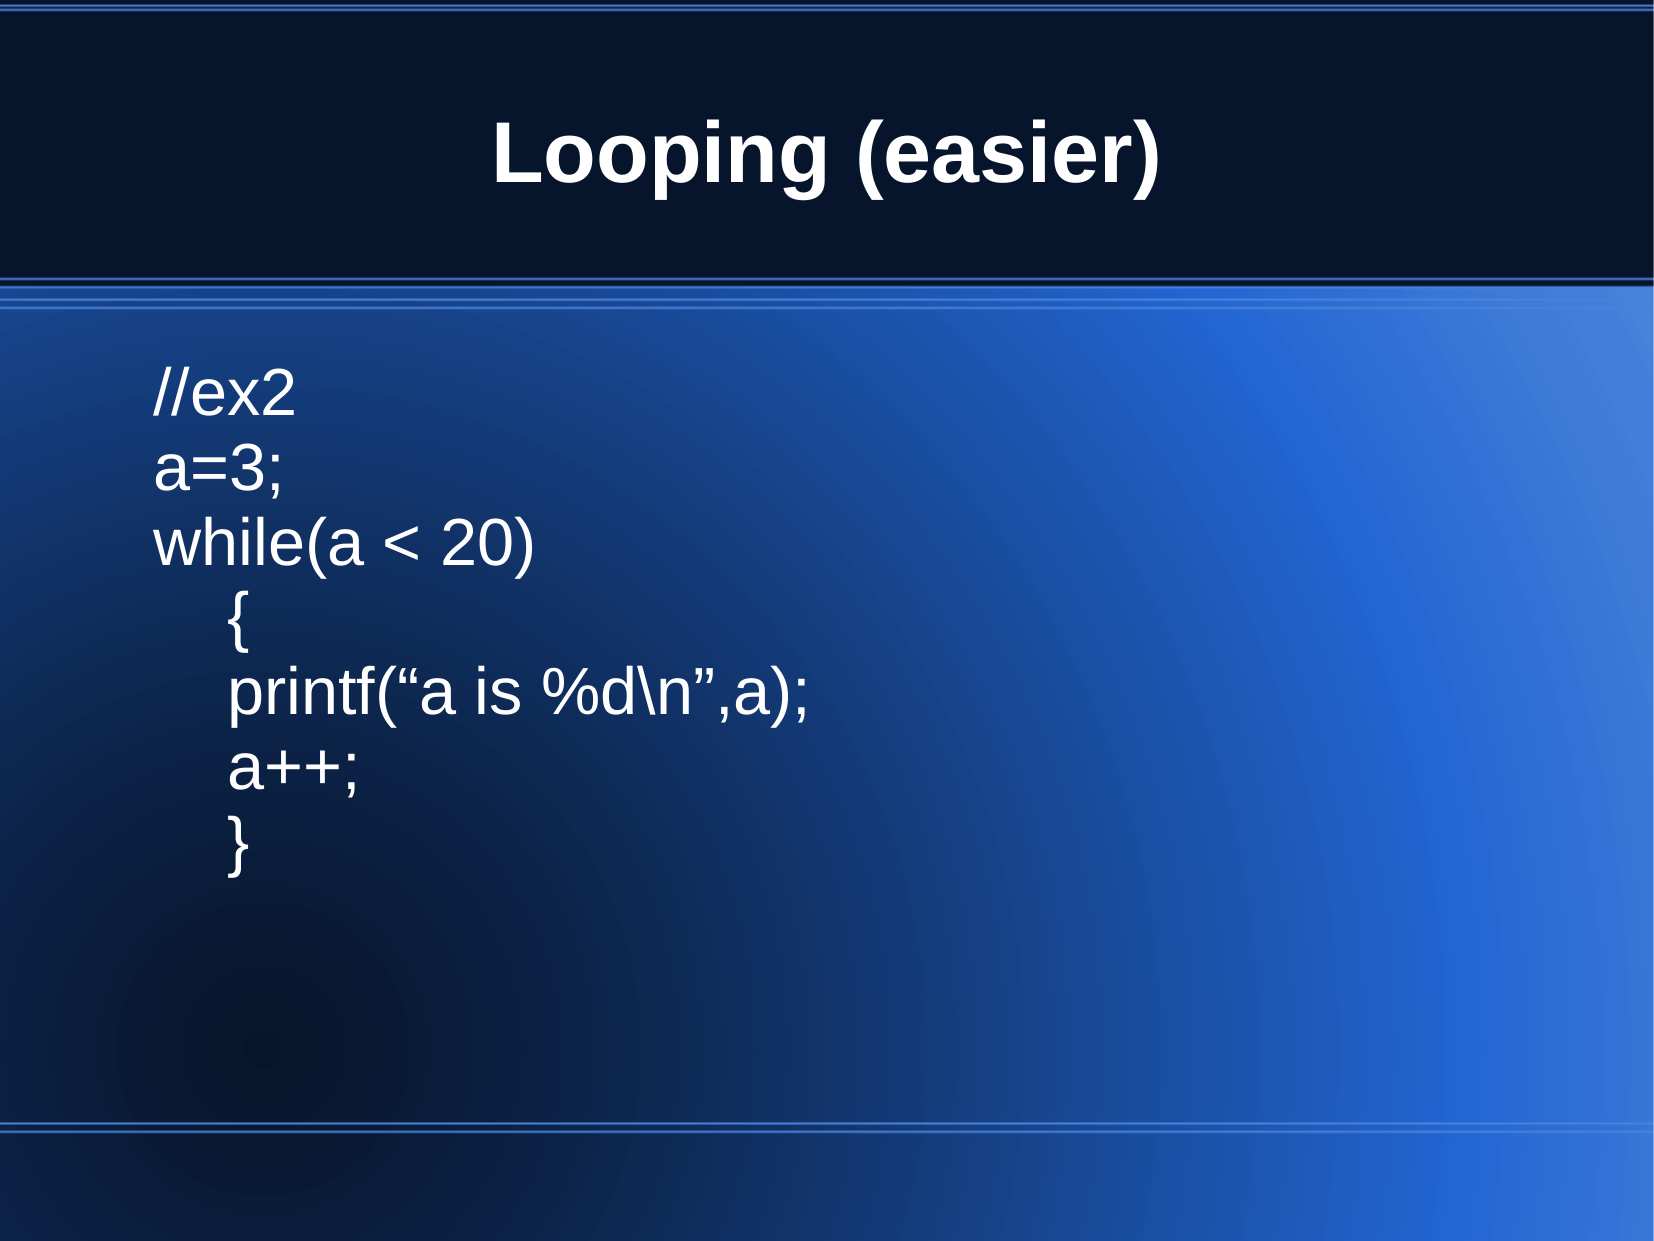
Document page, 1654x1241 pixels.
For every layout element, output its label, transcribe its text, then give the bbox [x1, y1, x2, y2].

title Looping (easier) [82, 49, 1571, 257]
list //ex2 a=3; while(a < 20) { printf(“a is %d\n”,a); a++; } [82, 355, 1571, 1058]
picture [0, 0, 1654, 1241]
